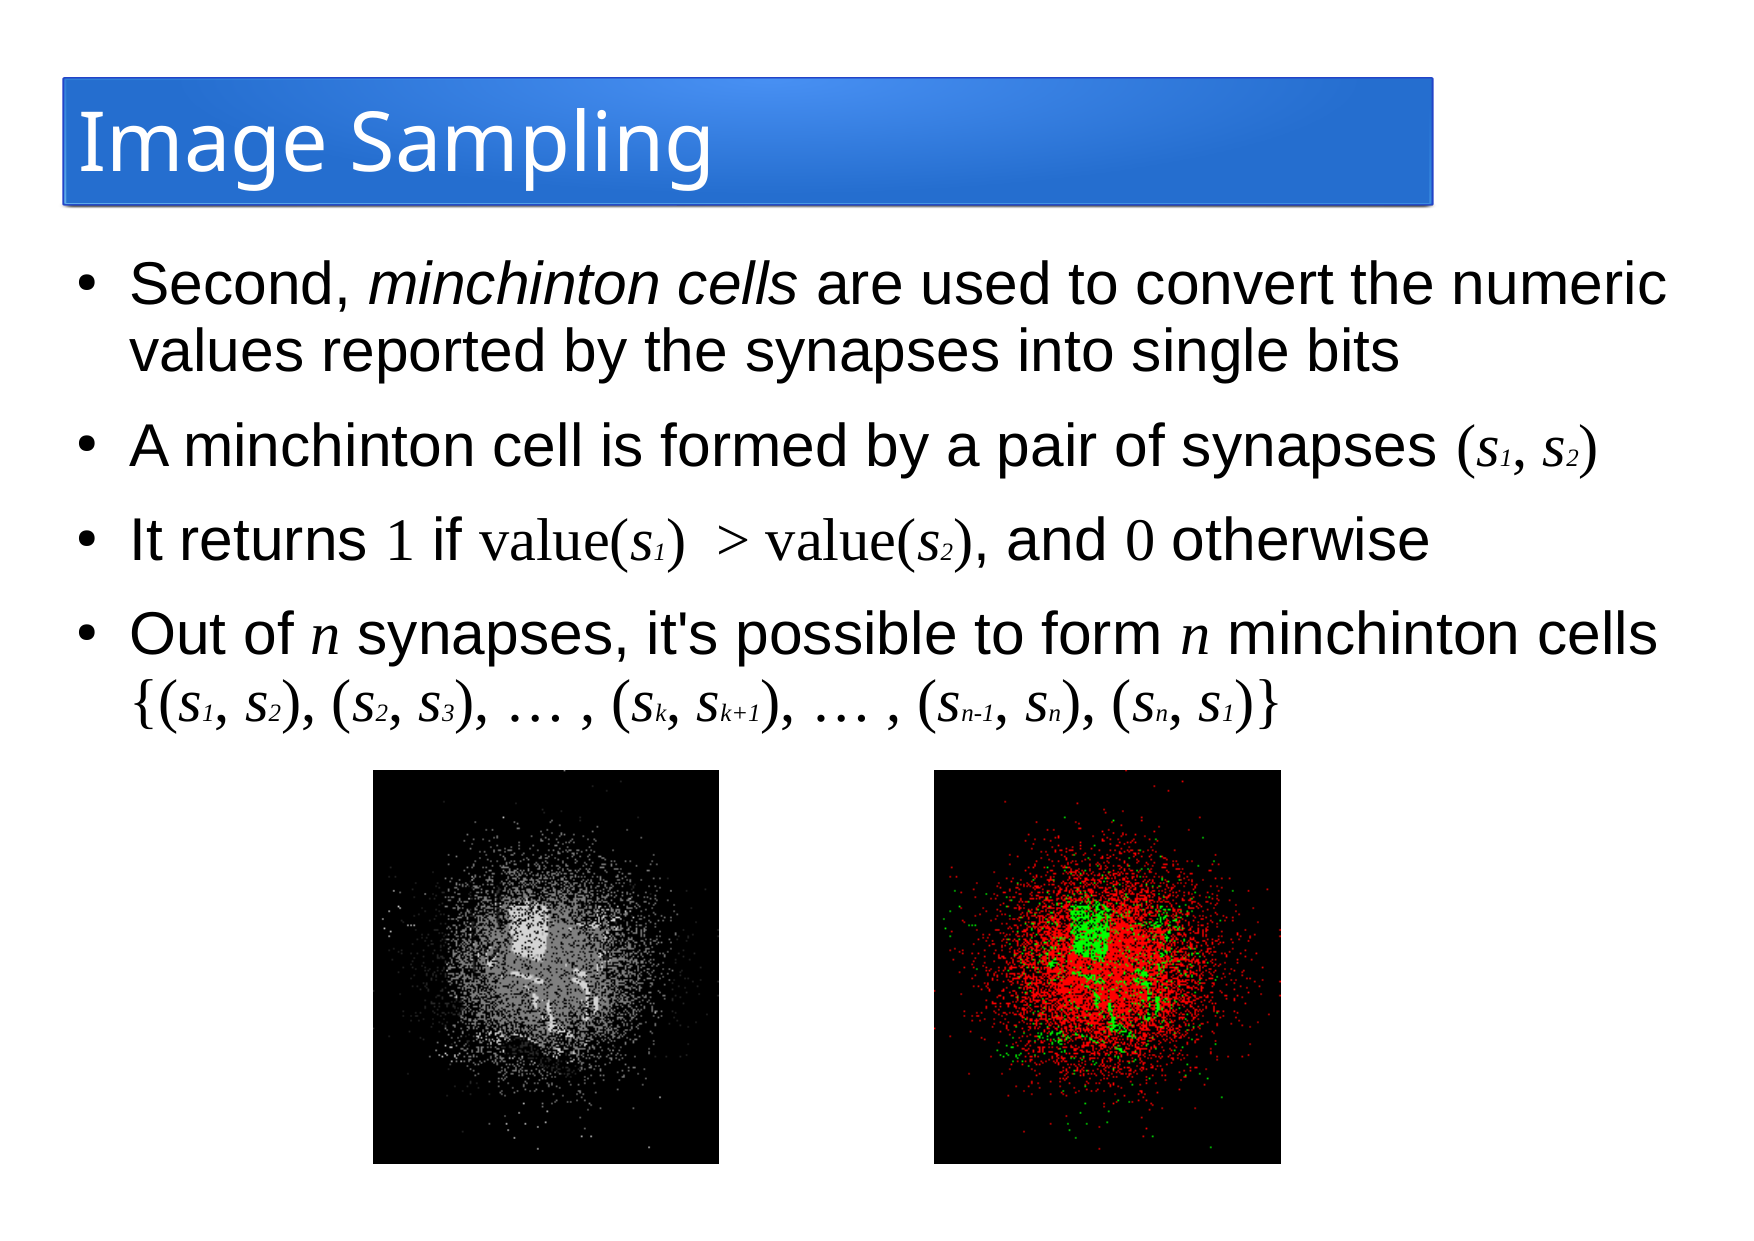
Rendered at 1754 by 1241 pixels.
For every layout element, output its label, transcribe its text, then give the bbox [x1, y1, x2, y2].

title Image Sampling [78, 80, 1429, 198]
list Second, minchinton cells are used to convert the numeric values reported by the synapses into single bits A minchinton cell is formed by a pair of synapses (s1, s2) It returns 1 if value(s1) > value(s2), and 0 otherwise Out of n synapses, it's possible to form n minchinton cells {(s1, s2), (s2, s3), … , (sk, sk+1), … , (sn-1, sn), (sn, s1)} [58, 249, 1696, 768]
picture [58, 77, 1439, 209]
picture [934, 770, 1281, 1164]
picture [373, 770, 719, 1165]
